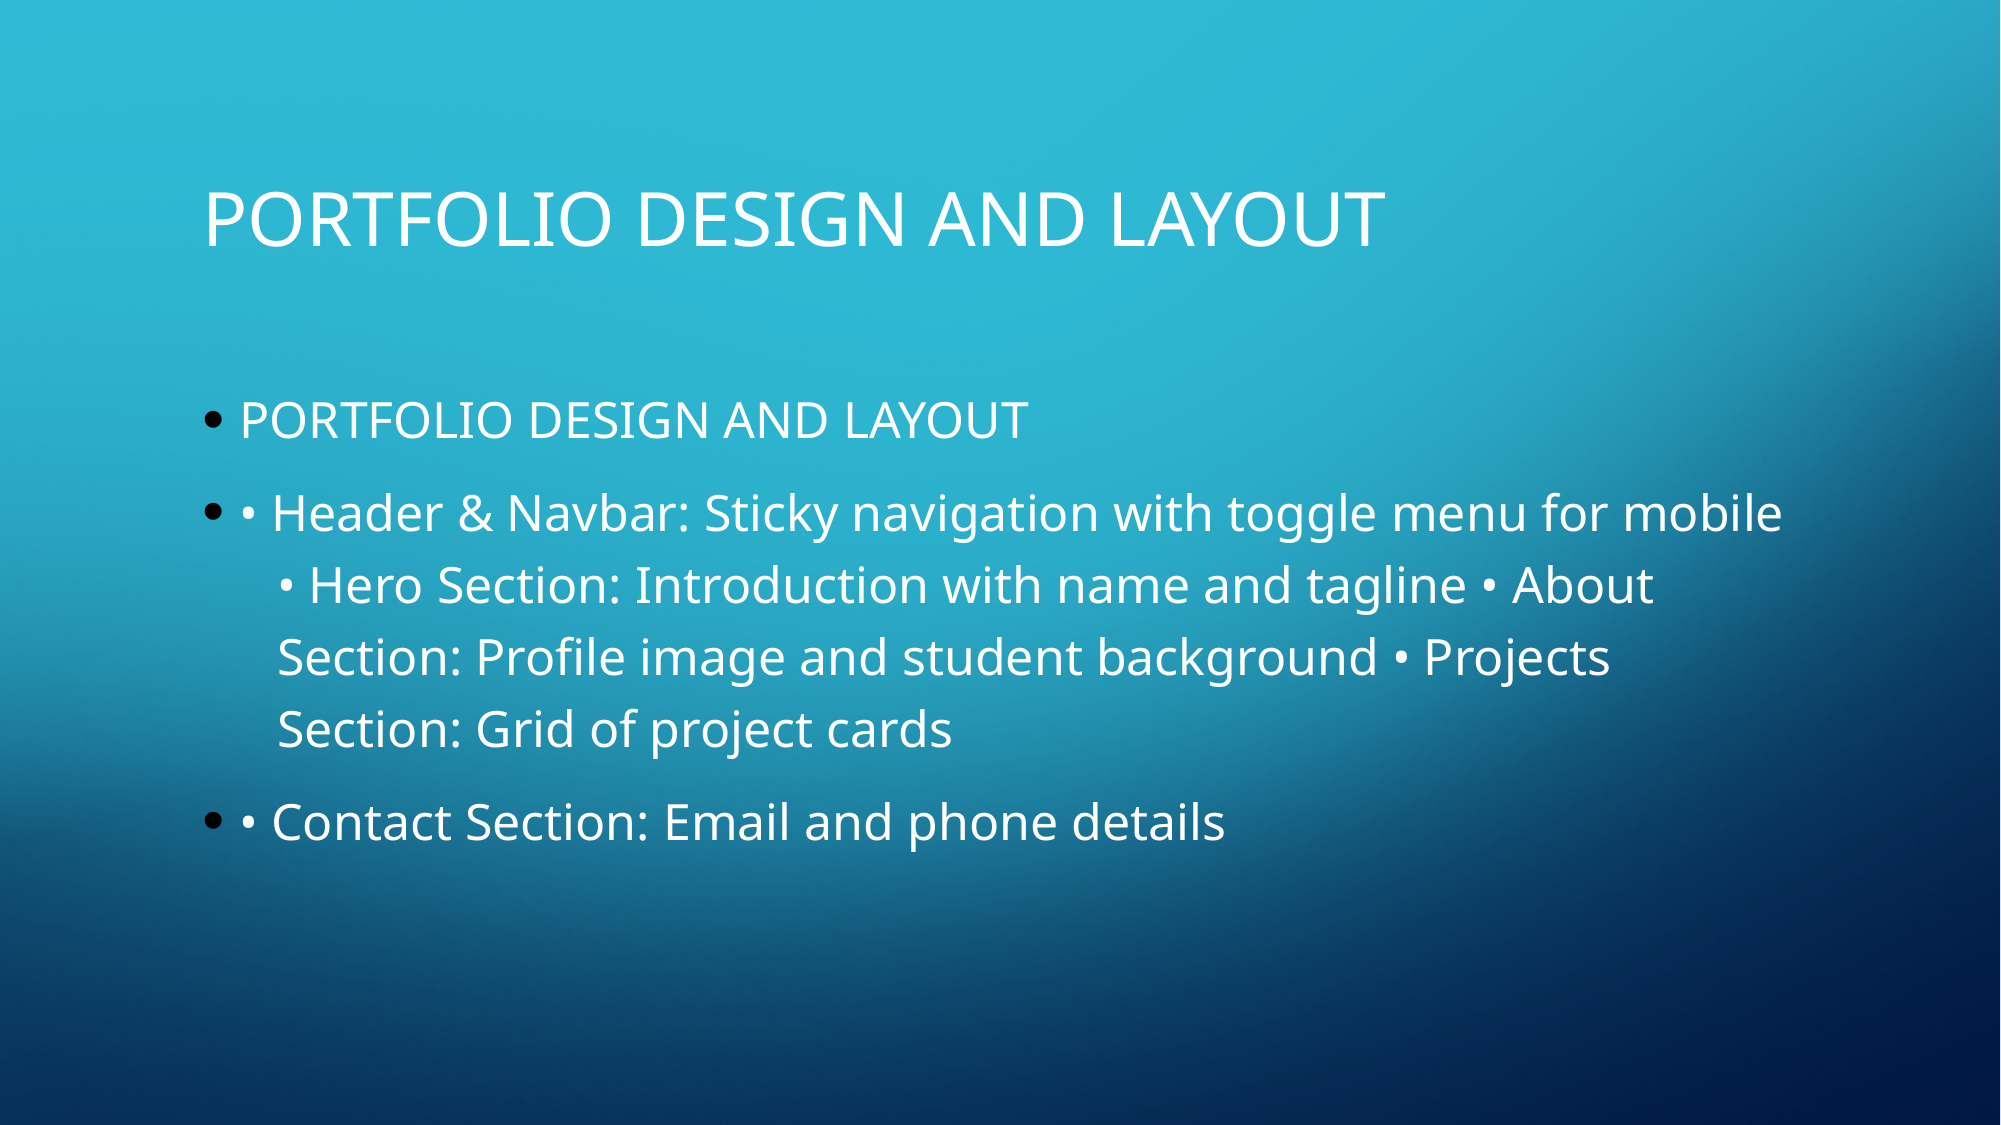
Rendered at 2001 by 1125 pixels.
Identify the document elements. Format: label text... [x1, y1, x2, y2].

list PORTFOLIO DESIGN AND LAYOUT • Header & Navbar: Sticky navigation with toggle menu for mobile • Hero Section: Introduction with name and tagline • About Section: Profile image and student background • Projects Section: Grid of project cards • Contact Section: Email and phone details [187, 369, 1813, 951]
title Portfolio design and layout [187, 101, 1813, 344]
